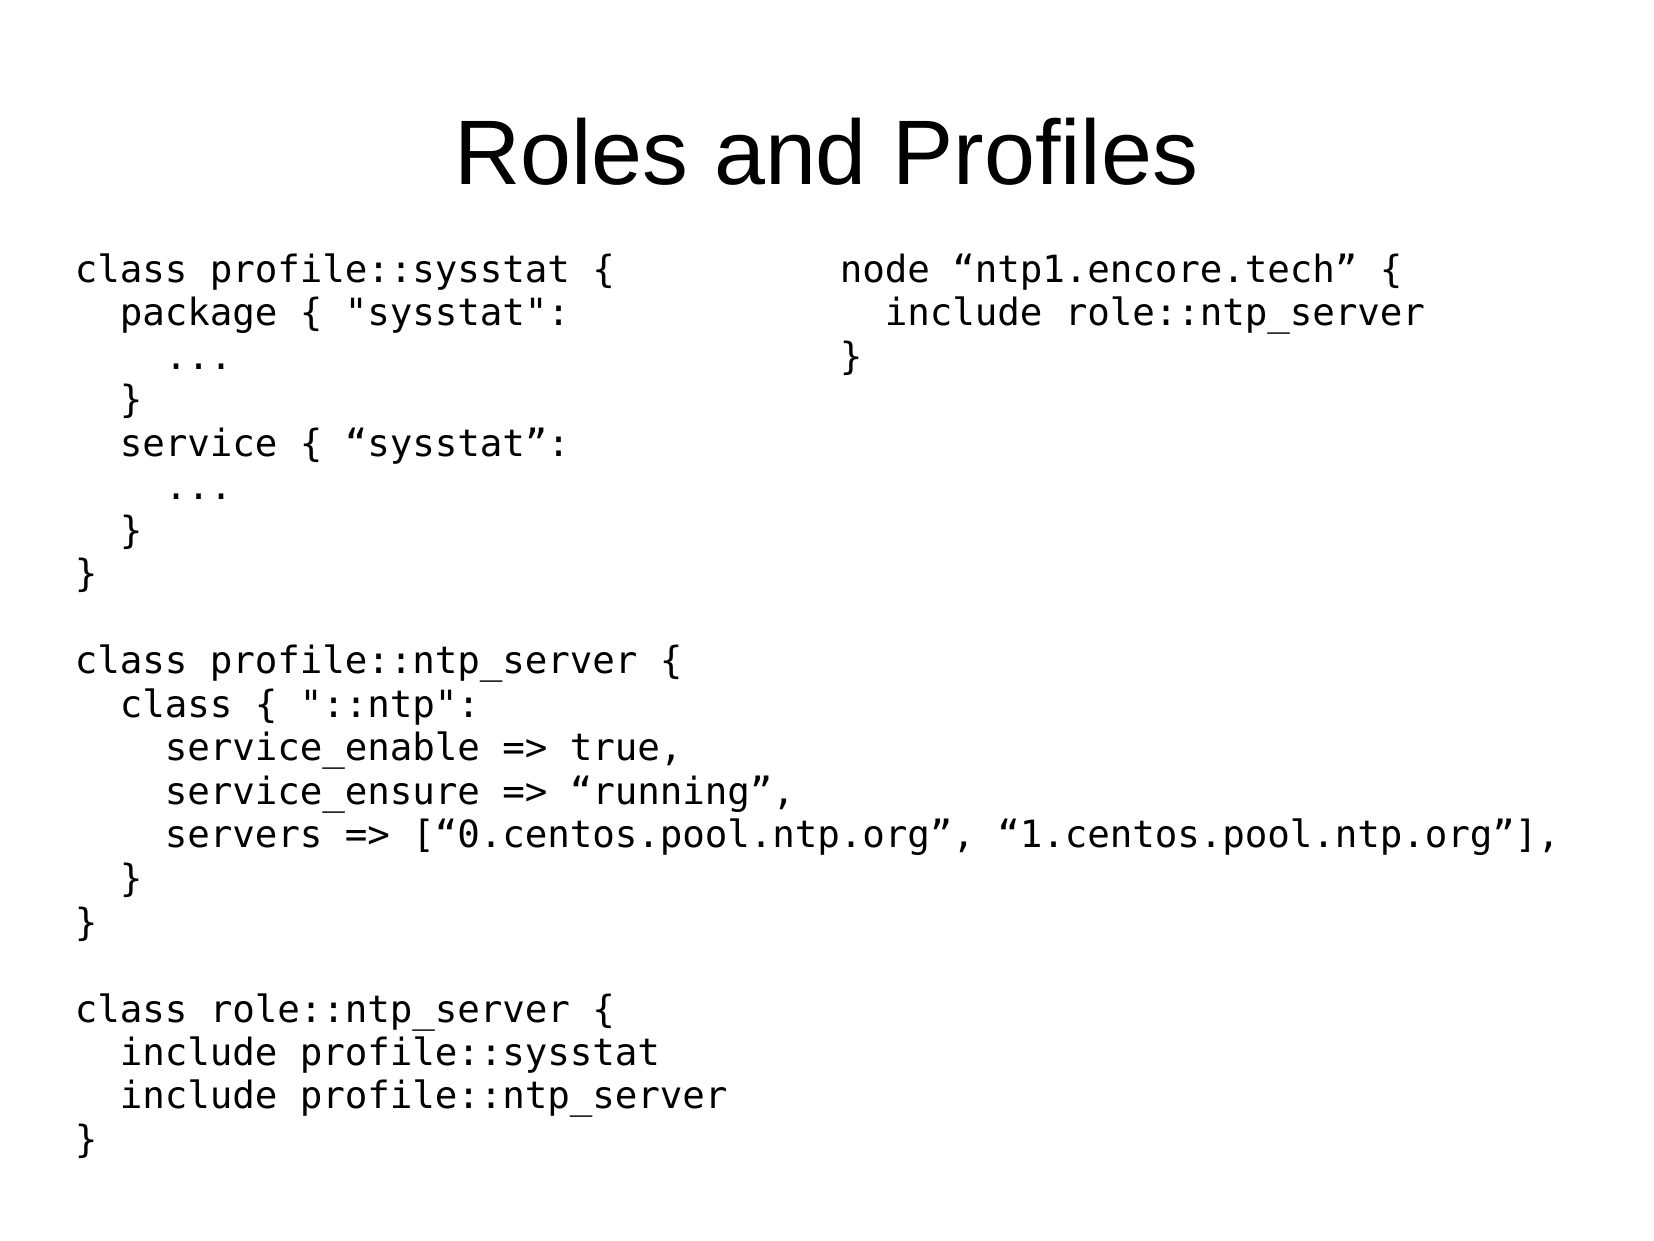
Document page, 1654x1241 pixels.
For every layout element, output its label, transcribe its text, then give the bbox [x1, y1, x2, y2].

title Roles and Profiles [82, 49, 1571, 240]
text_box node “ntp1.encore.tech” { include role::ntp_server } [825, 240, 1516, 1111]
text_box class profile::sysstat { package { "sysstat": ... } service { “sysstat”: ... } } class profile::ntp_server { class { "::ntp": service_enable => true, service_ensure => “running”, servers => [“0.centos.pool.ntp.org”, “1.centos.pool.ntp.org”], } } class role::ntp_server { include profile::sysstat include profile::ntp_server } [60, 240, 1636, 1241]
